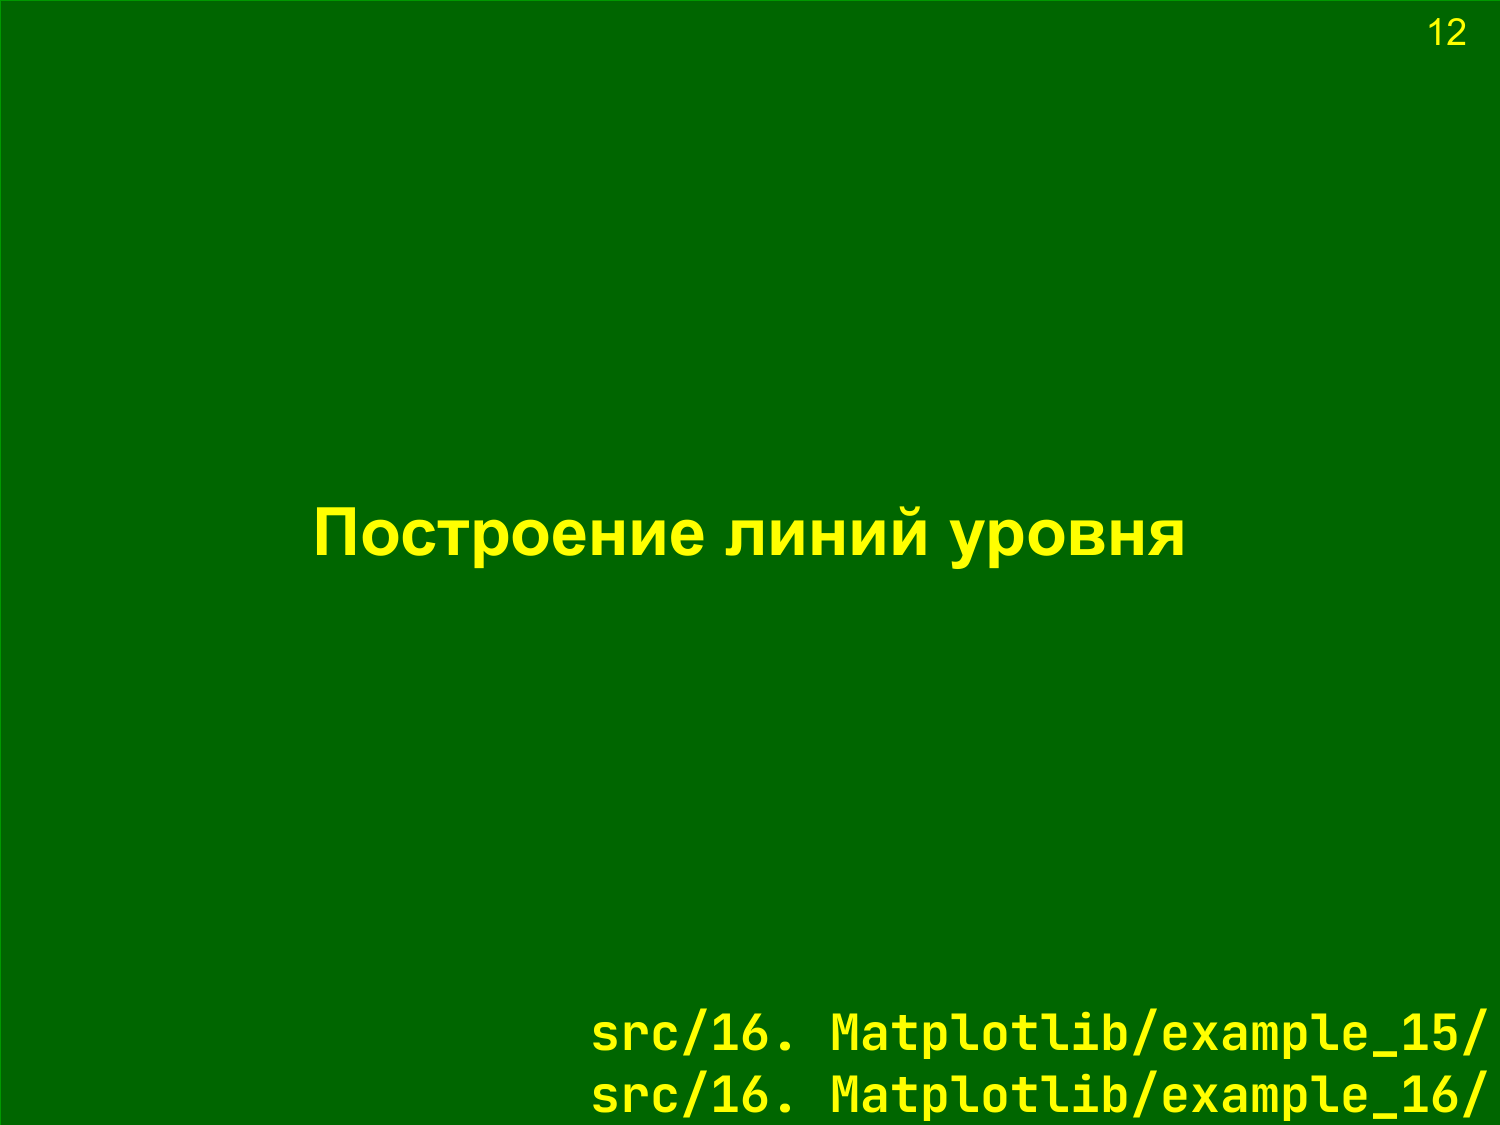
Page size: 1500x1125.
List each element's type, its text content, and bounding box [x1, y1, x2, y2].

title Построение линий уровня [75, 419, 1426, 645]
title src/16. Matplotlib/example_15/ src/16. Matplotlib/example_16/ [59, 1001, 1490, 1125]
